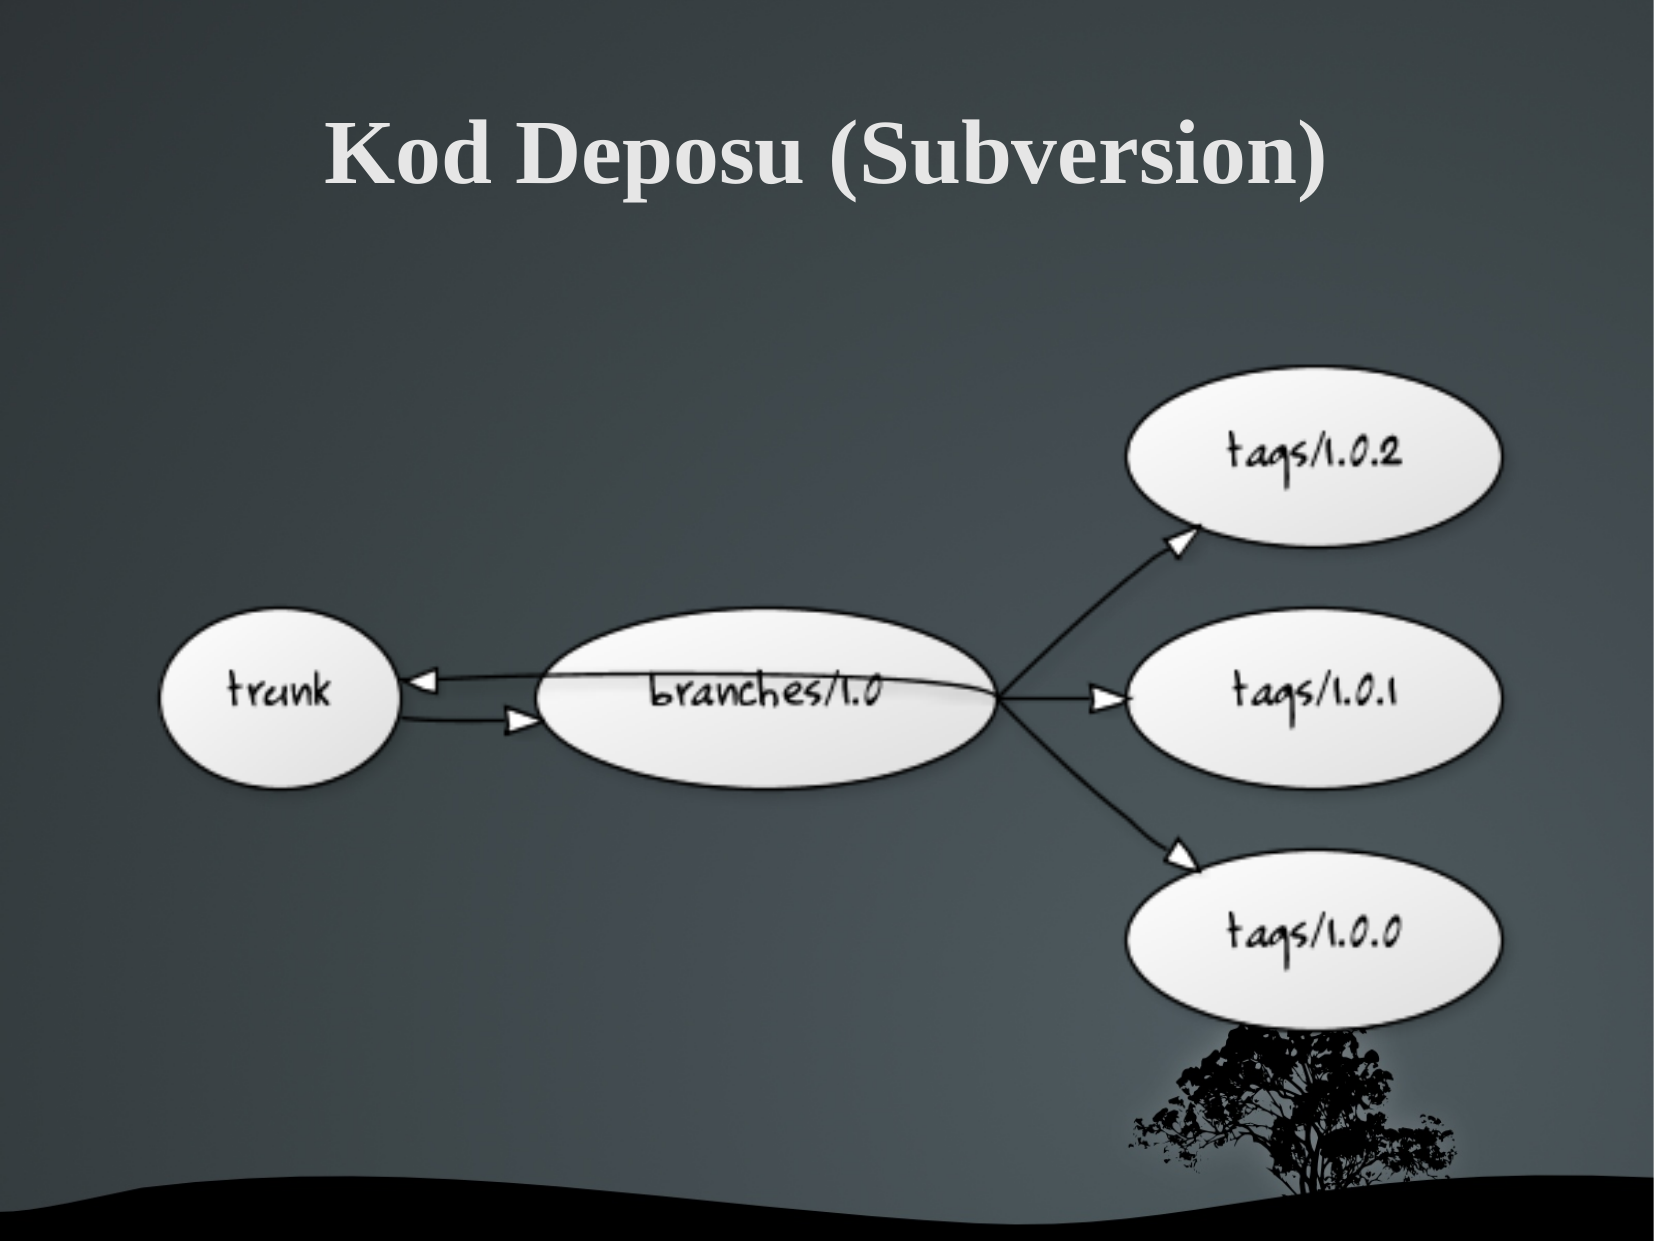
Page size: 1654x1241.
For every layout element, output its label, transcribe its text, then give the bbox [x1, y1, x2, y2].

title Kod Deposu (Subversion) [82, 49, 1571, 257]
picture [0, 0, 1654, 1241]
